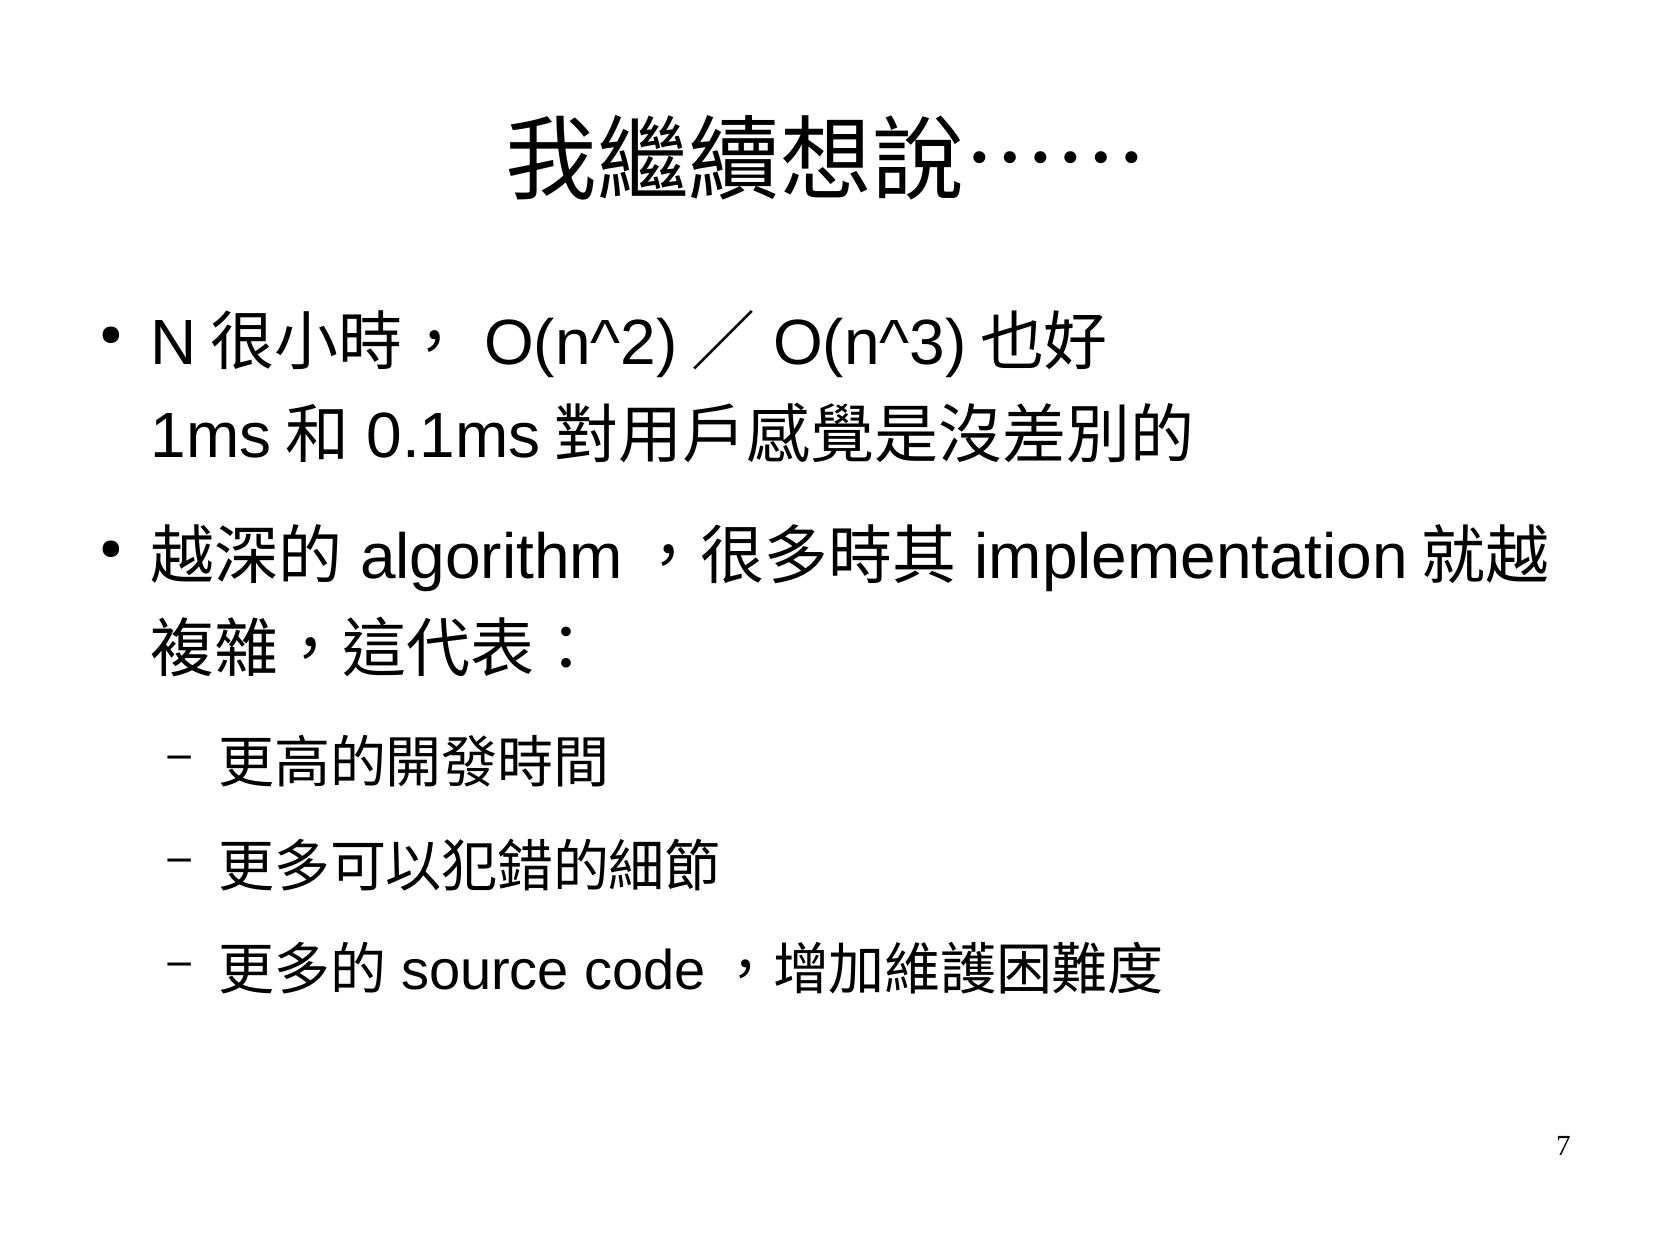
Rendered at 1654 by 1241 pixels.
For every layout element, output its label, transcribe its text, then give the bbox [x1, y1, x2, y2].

title 我繼續想說…… [82, 49, 1571, 257]
list N很小時，O(n^2)／O(n^3)也好 1ms和0.1ms對用戶感覺是沒差別的 越深的algorithm，很多時其implementation就越複雜，這代表： 更高的開發時間 更多可以犯錯的細節 更多的source code，增加維護困難度 [82, 290, 1571, 1010]
